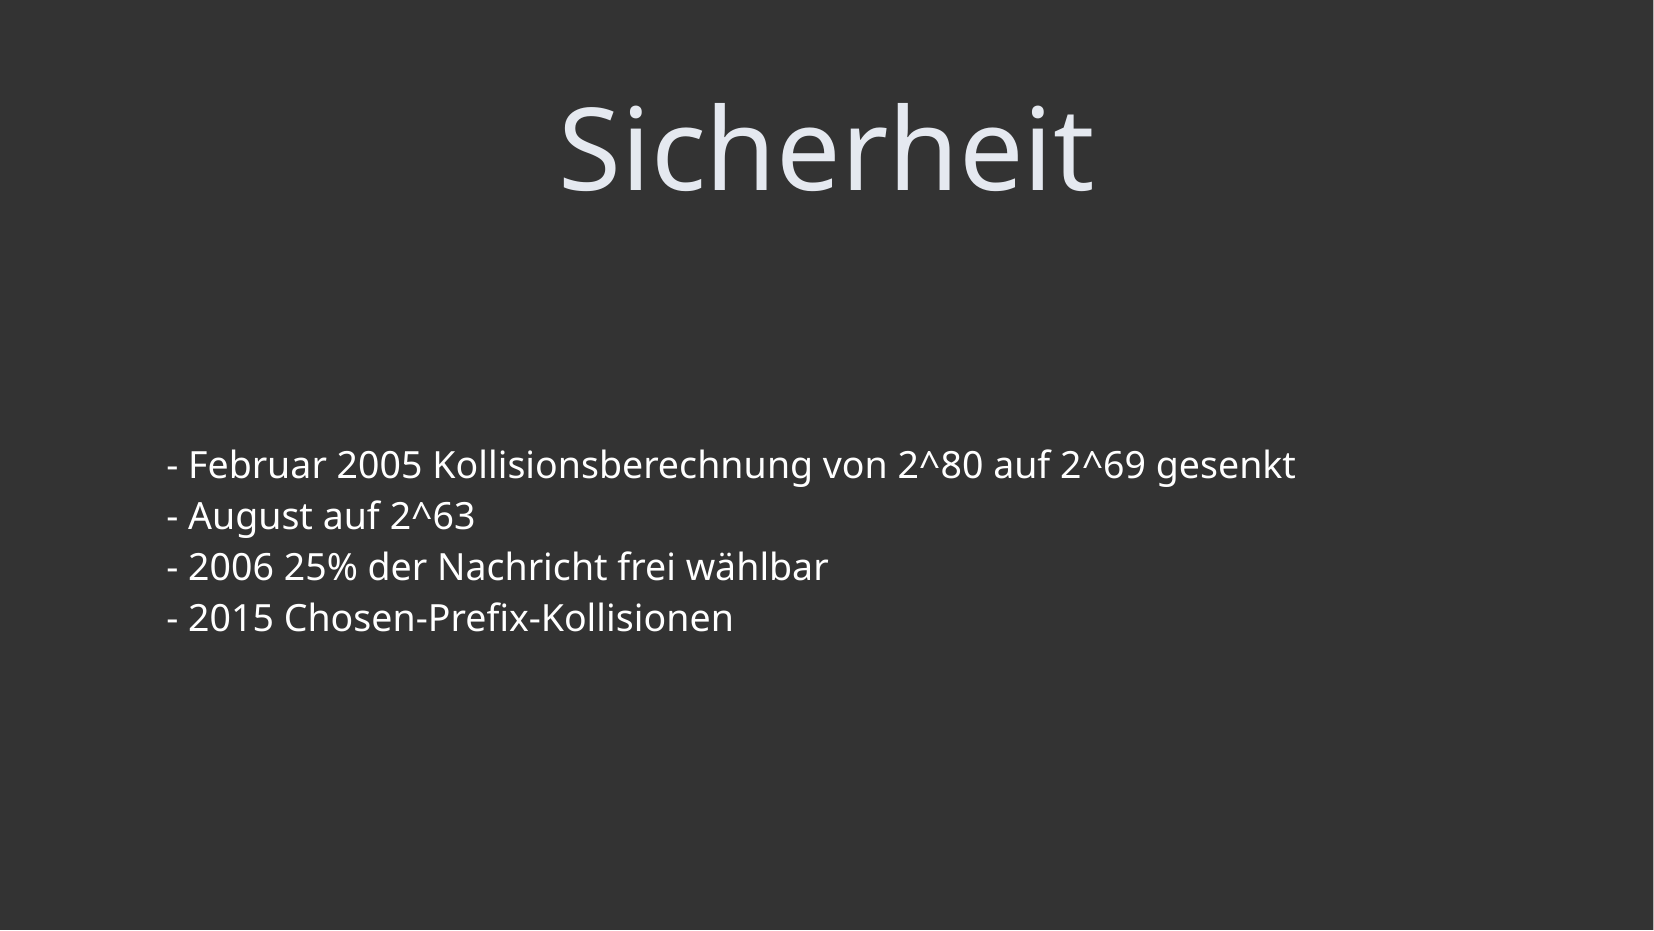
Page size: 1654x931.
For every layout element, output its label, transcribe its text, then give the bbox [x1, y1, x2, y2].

text_box Sicherheit [358, 57, 1296, 235]
text_box - Februar 2005 Kollisionsberechnung von 2^80 auf 2^69 gesenkt - August auf 2^63 - 2006 25% der Nachricht frei wählbar - 2015 Chosen-Prefix-Kollisionen [151, 420, 1502, 661]
